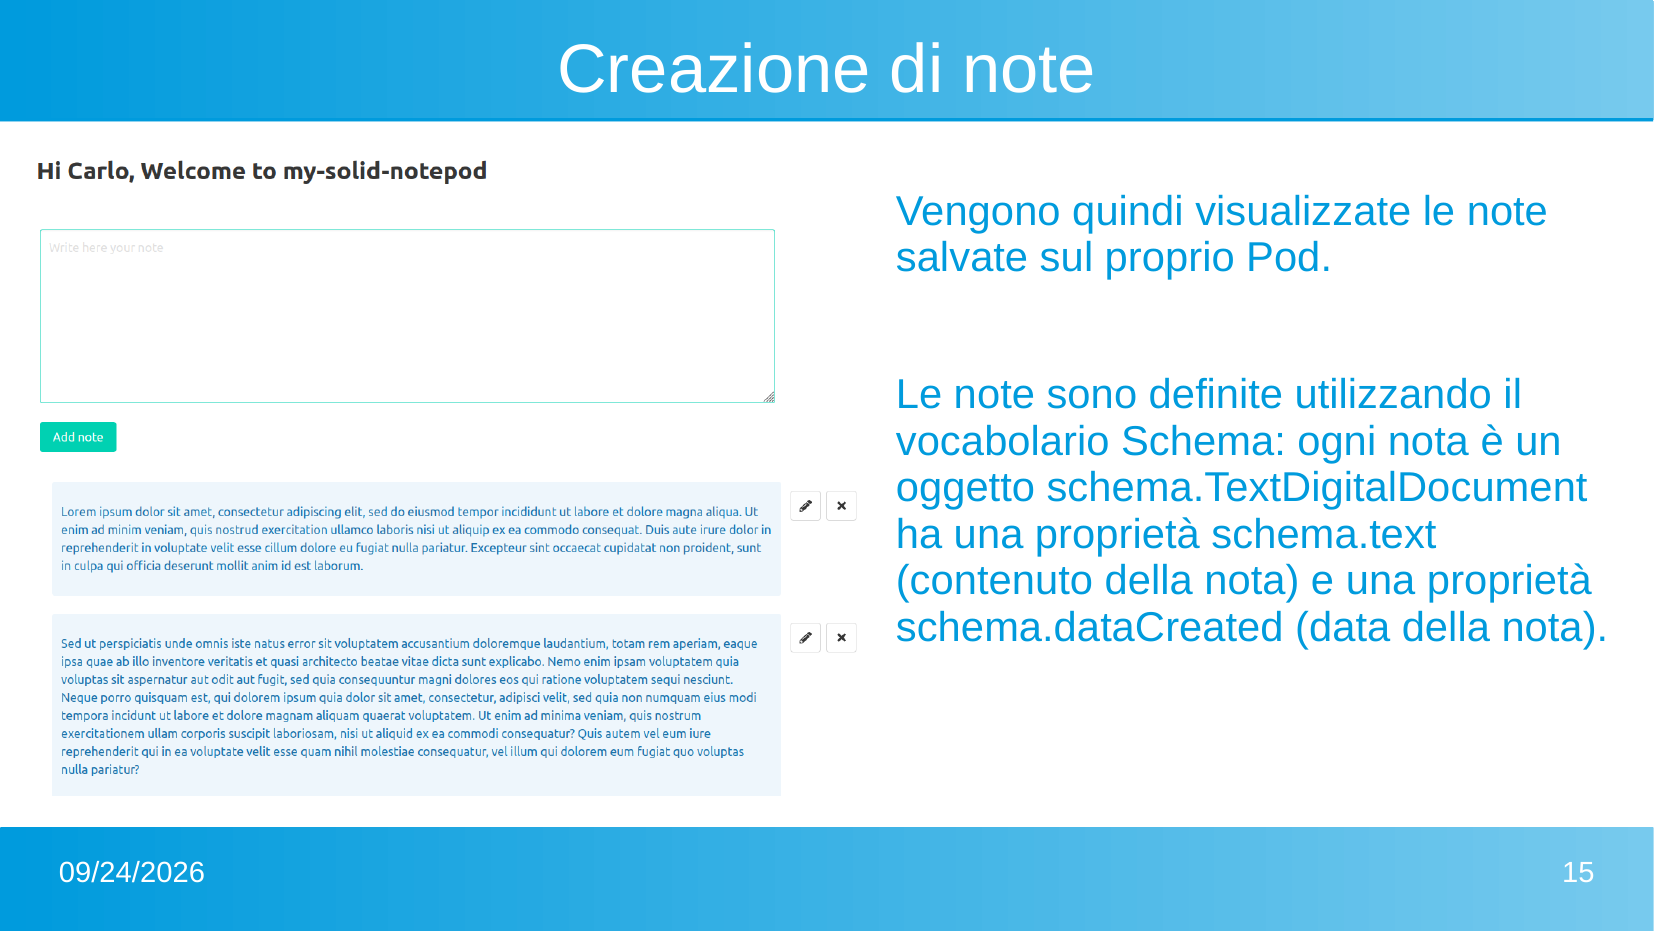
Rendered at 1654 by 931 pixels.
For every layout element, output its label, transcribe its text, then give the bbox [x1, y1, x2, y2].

list Vengono quindi visualizzate le note salvate sul proprio Pod. Le note sono definite utilizzando il vocabolario Schema: ogni nota è un oggetto schema.TextDigitalDocument ha una proprietà schema.text (contenuto della nota) e una proprietà schema.dataCreated (data della nota). [825, 187, 1633, 768]
picture [28, 149, 863, 796]
title Creazione di note [59, 29, 1595, 108]
